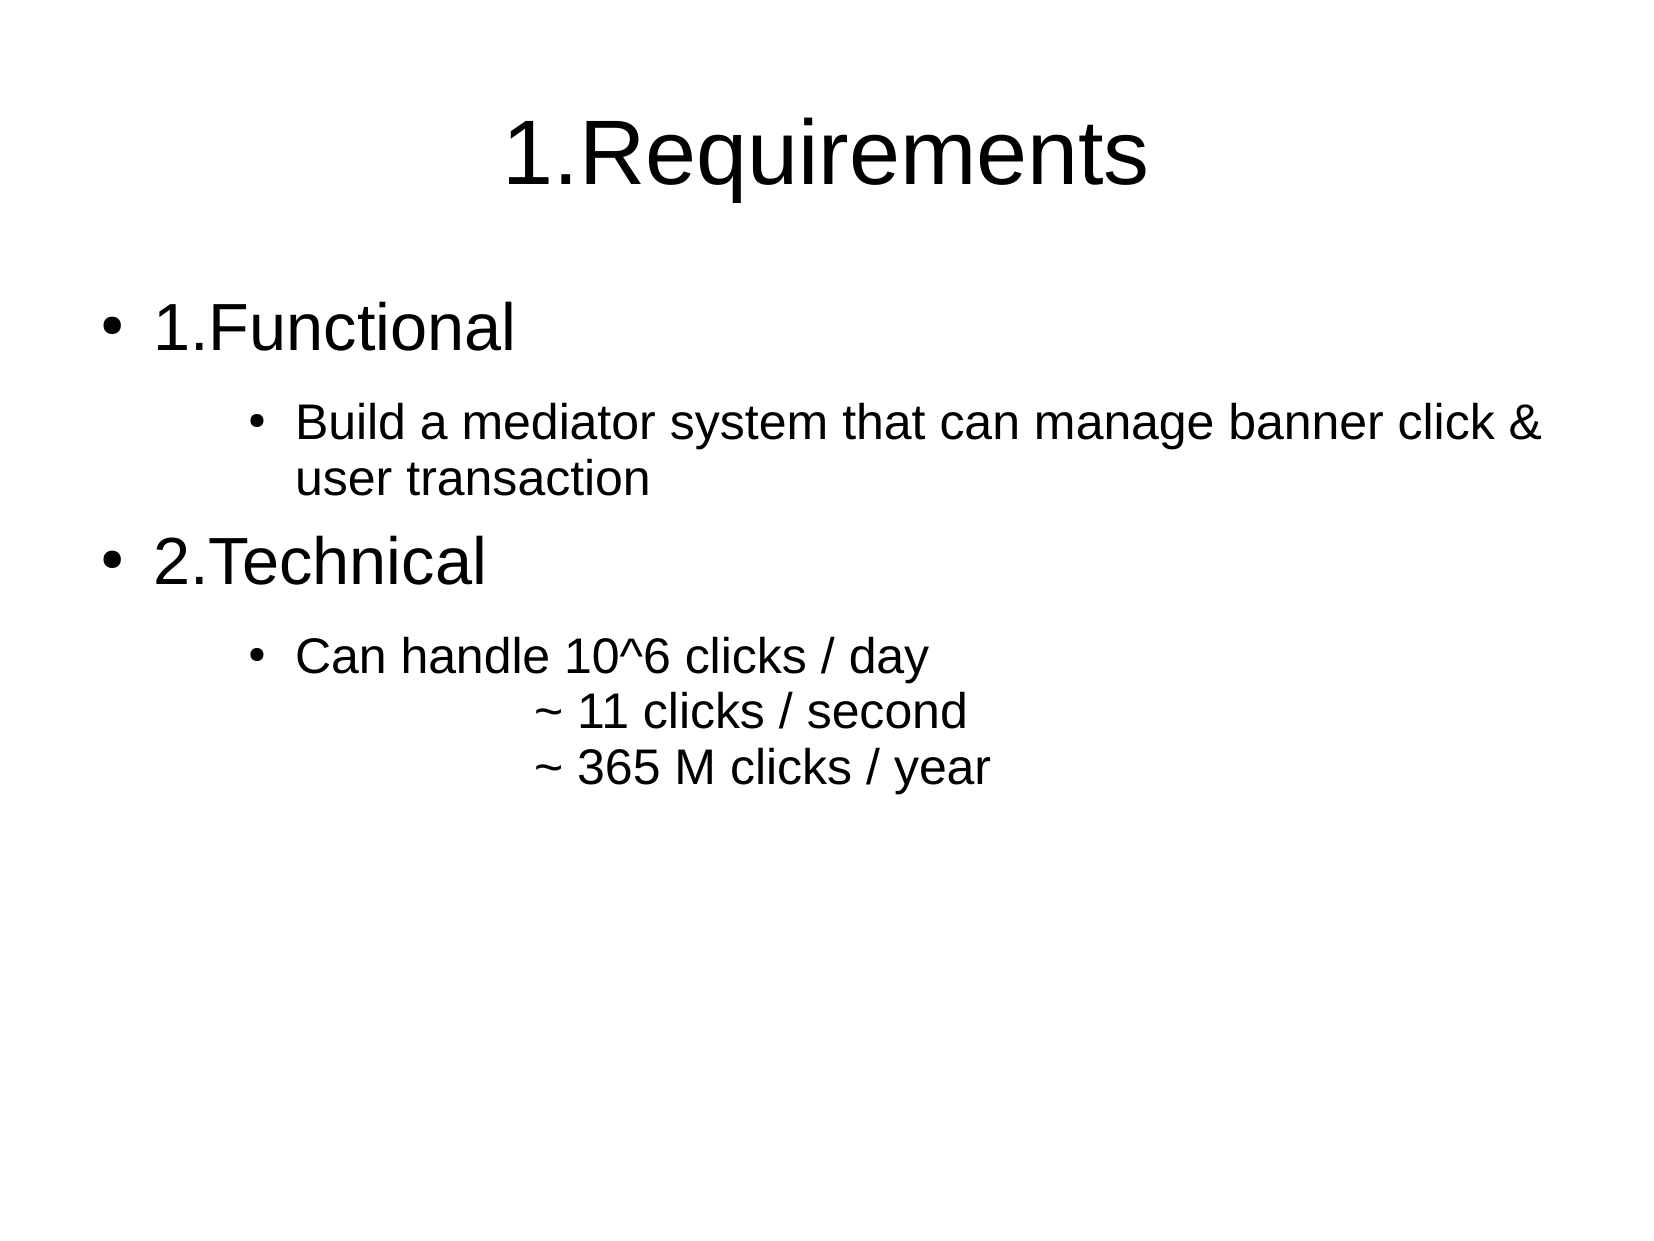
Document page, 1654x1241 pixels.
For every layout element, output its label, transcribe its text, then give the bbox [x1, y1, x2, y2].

title 1.Requirements [82, 49, 1571, 257]
list 1.Functional Build a mediator system that can manage banner click & user transaction 2.Technical Can handle 10^6 clicks / day ~ 11 clicks / second ~ 365 M clicks / year [82, 290, 1571, 1010]
